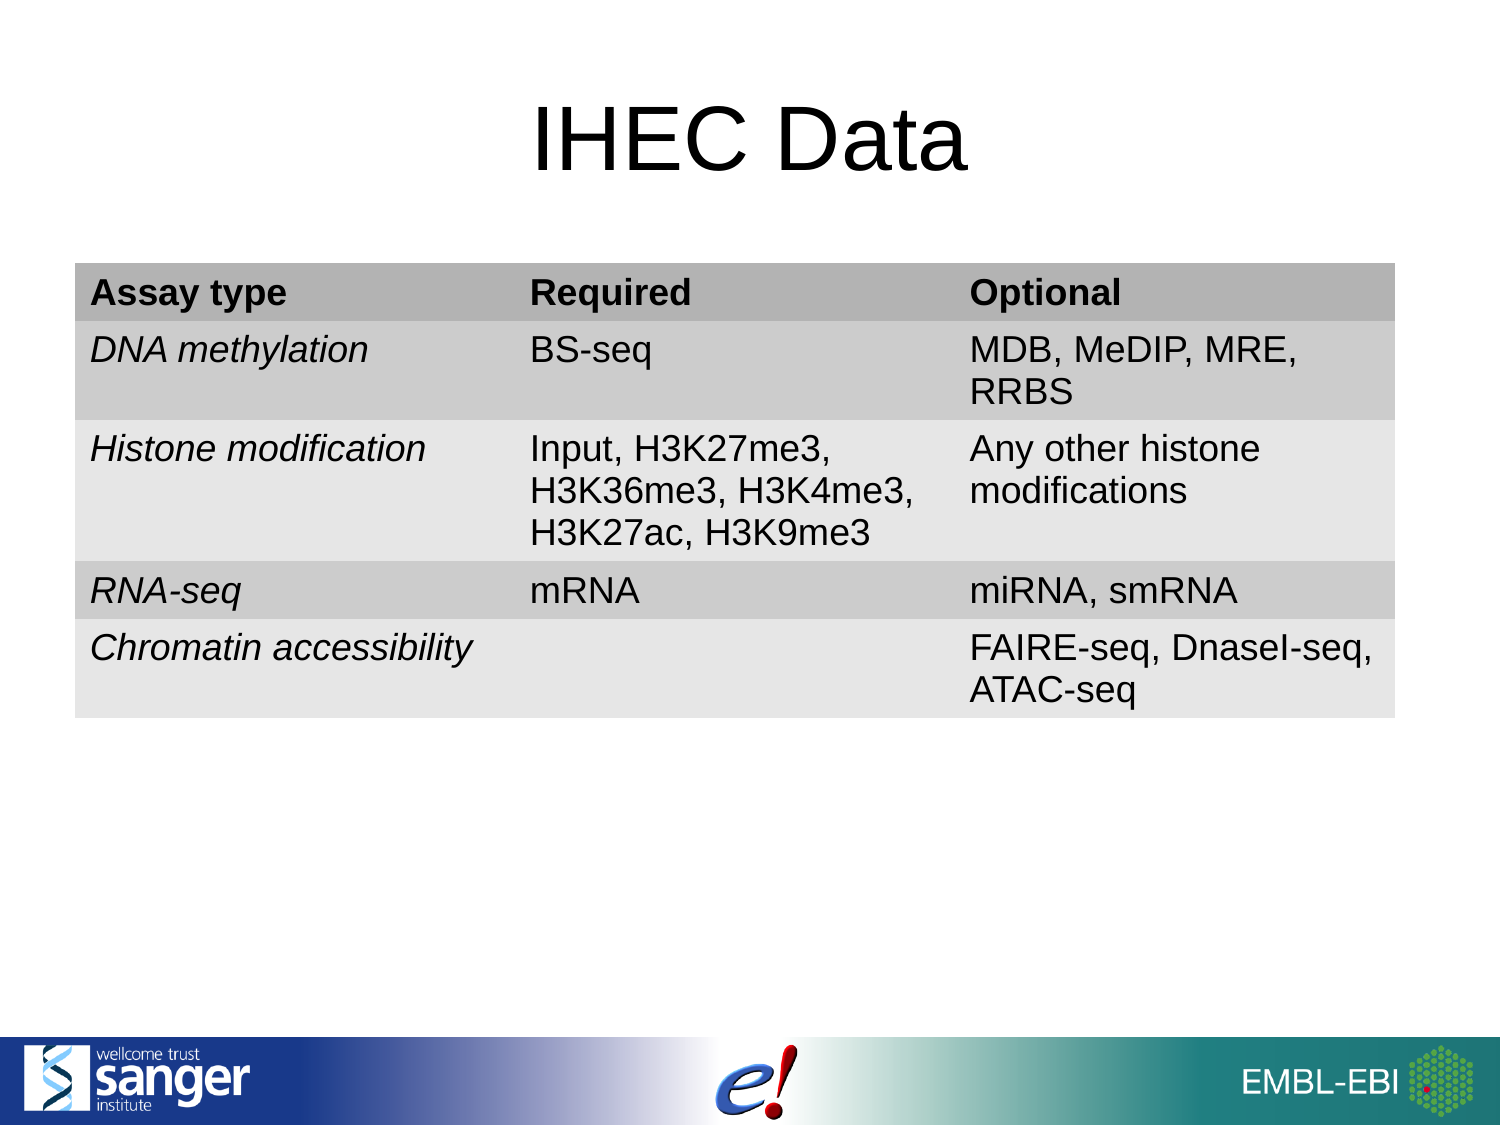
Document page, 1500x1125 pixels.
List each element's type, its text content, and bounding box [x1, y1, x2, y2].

picture [0, 1037, 1500, 1125]
table_cell Chromatin accessibility [75, 619, 515, 718]
table_cell mRNA [515, 561, 955, 619]
table_cell MDB, MeDIP, MRE, RRBS [955, 321, 1395, 420]
title IHEC Data [75, 44, 1425, 233]
table_cell Any other histone modifications [955, 420, 1395, 561]
table_cell BS-seq [515, 321, 955, 420]
table_cell RNA-seq [75, 561, 515, 619]
table_cell DNA methylation [75, 321, 515, 420]
table_cell miRNA, smRNA [955, 561, 1395, 619]
table_cell FAIRE-seq, DnaseI-seq, ATAC-seq [955, 619, 1395, 718]
table_header Optional [955, 263, 1395, 321]
table_cell Histone modification [75, 420, 515, 561]
table_cell [515, 619, 955, 718]
table_header Required [515, 263, 955, 321]
table_header Assay type [75, 263, 515, 321]
table_cell Input, H3K27me3, H3K36me3, H3K4me3, H3K27ac, H3K9me3 [515, 420, 955, 561]
